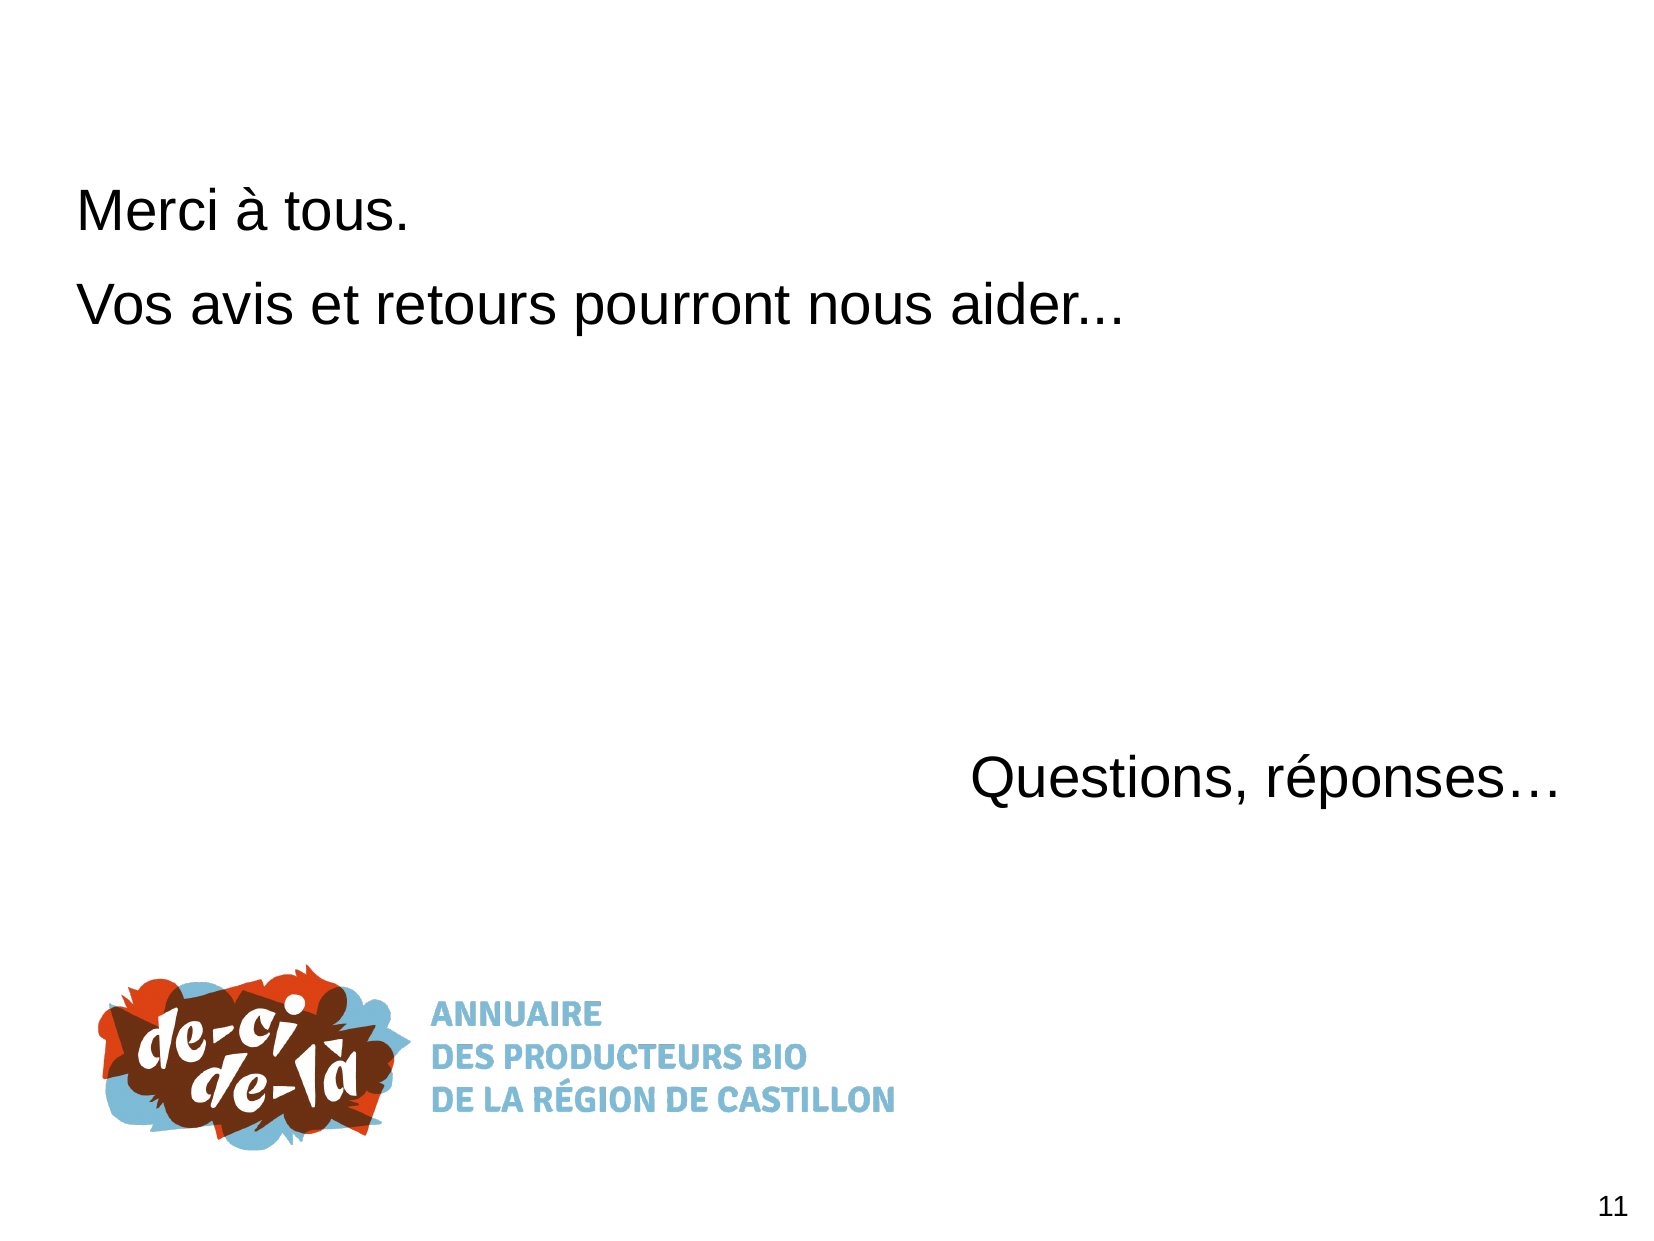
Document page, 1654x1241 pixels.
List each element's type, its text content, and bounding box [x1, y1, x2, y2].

picture [64, 944, 928, 1167]
list Merci à tous. Vos avis et retours pourront nous aider... Questions, réponses… [76, 82, 1565, 1146]
